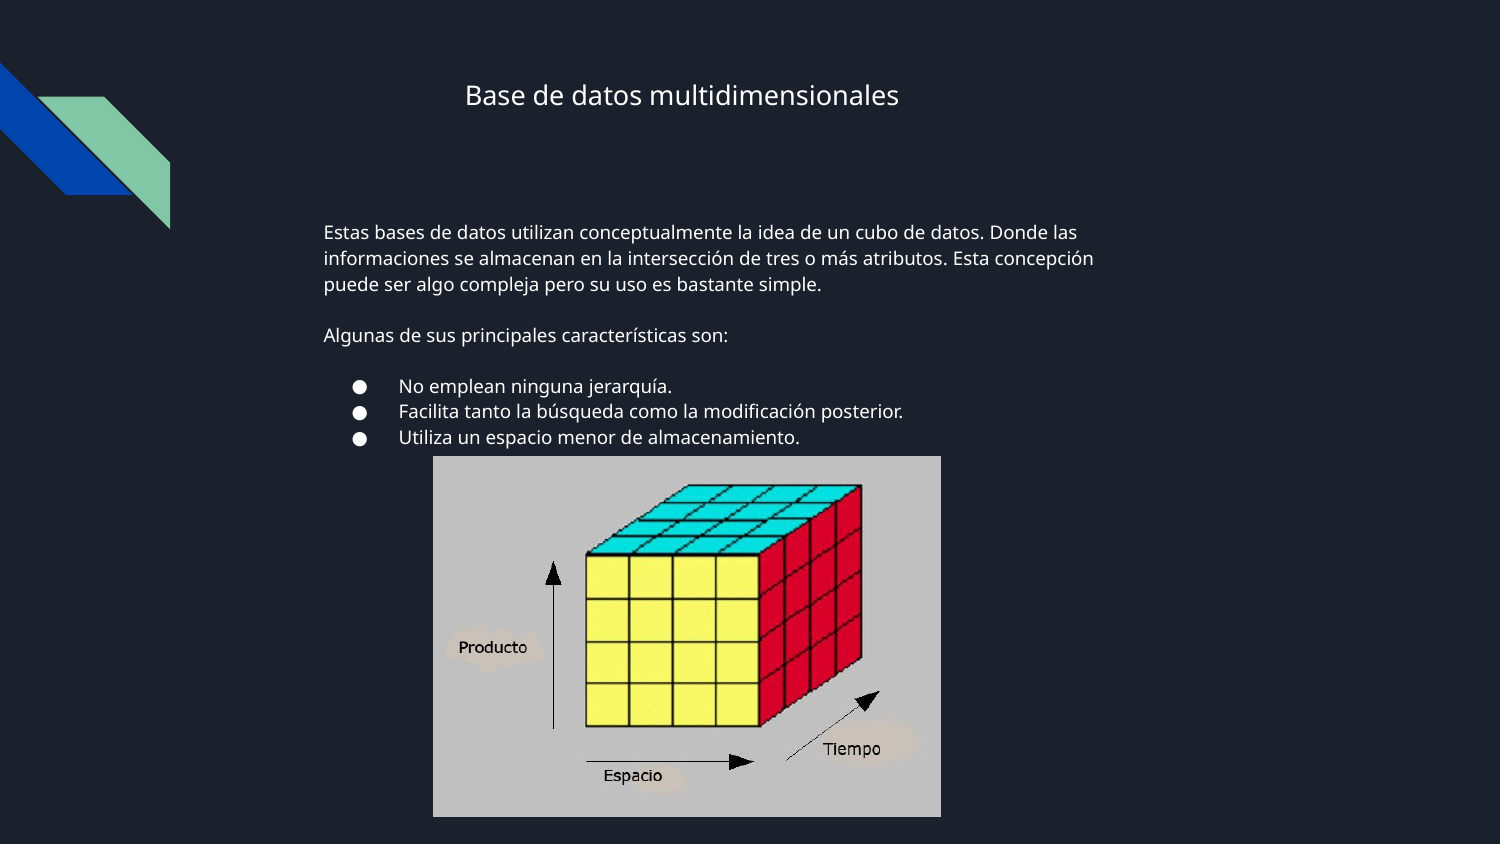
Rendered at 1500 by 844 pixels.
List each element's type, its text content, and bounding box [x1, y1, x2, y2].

list Estas bases de datos utilizan conceptualmente la idea de un cubo de datos. Donde las informaciones se almacenan en la intersección de tres o más atributos. Esta concepción puede ser algo compleja pero su uso es bastante simple. Algunas de sus principales características son: No emplean ninguna jerarquía. Facilita tanto la búsqueda como la modificación posterior. Utiliza un espacio menor de almacenamiento. [308, 202, 1168, 681]
picture [433, 456, 941, 817]
title Base de datos multidimensionales [449, 63, 1464, 137]
